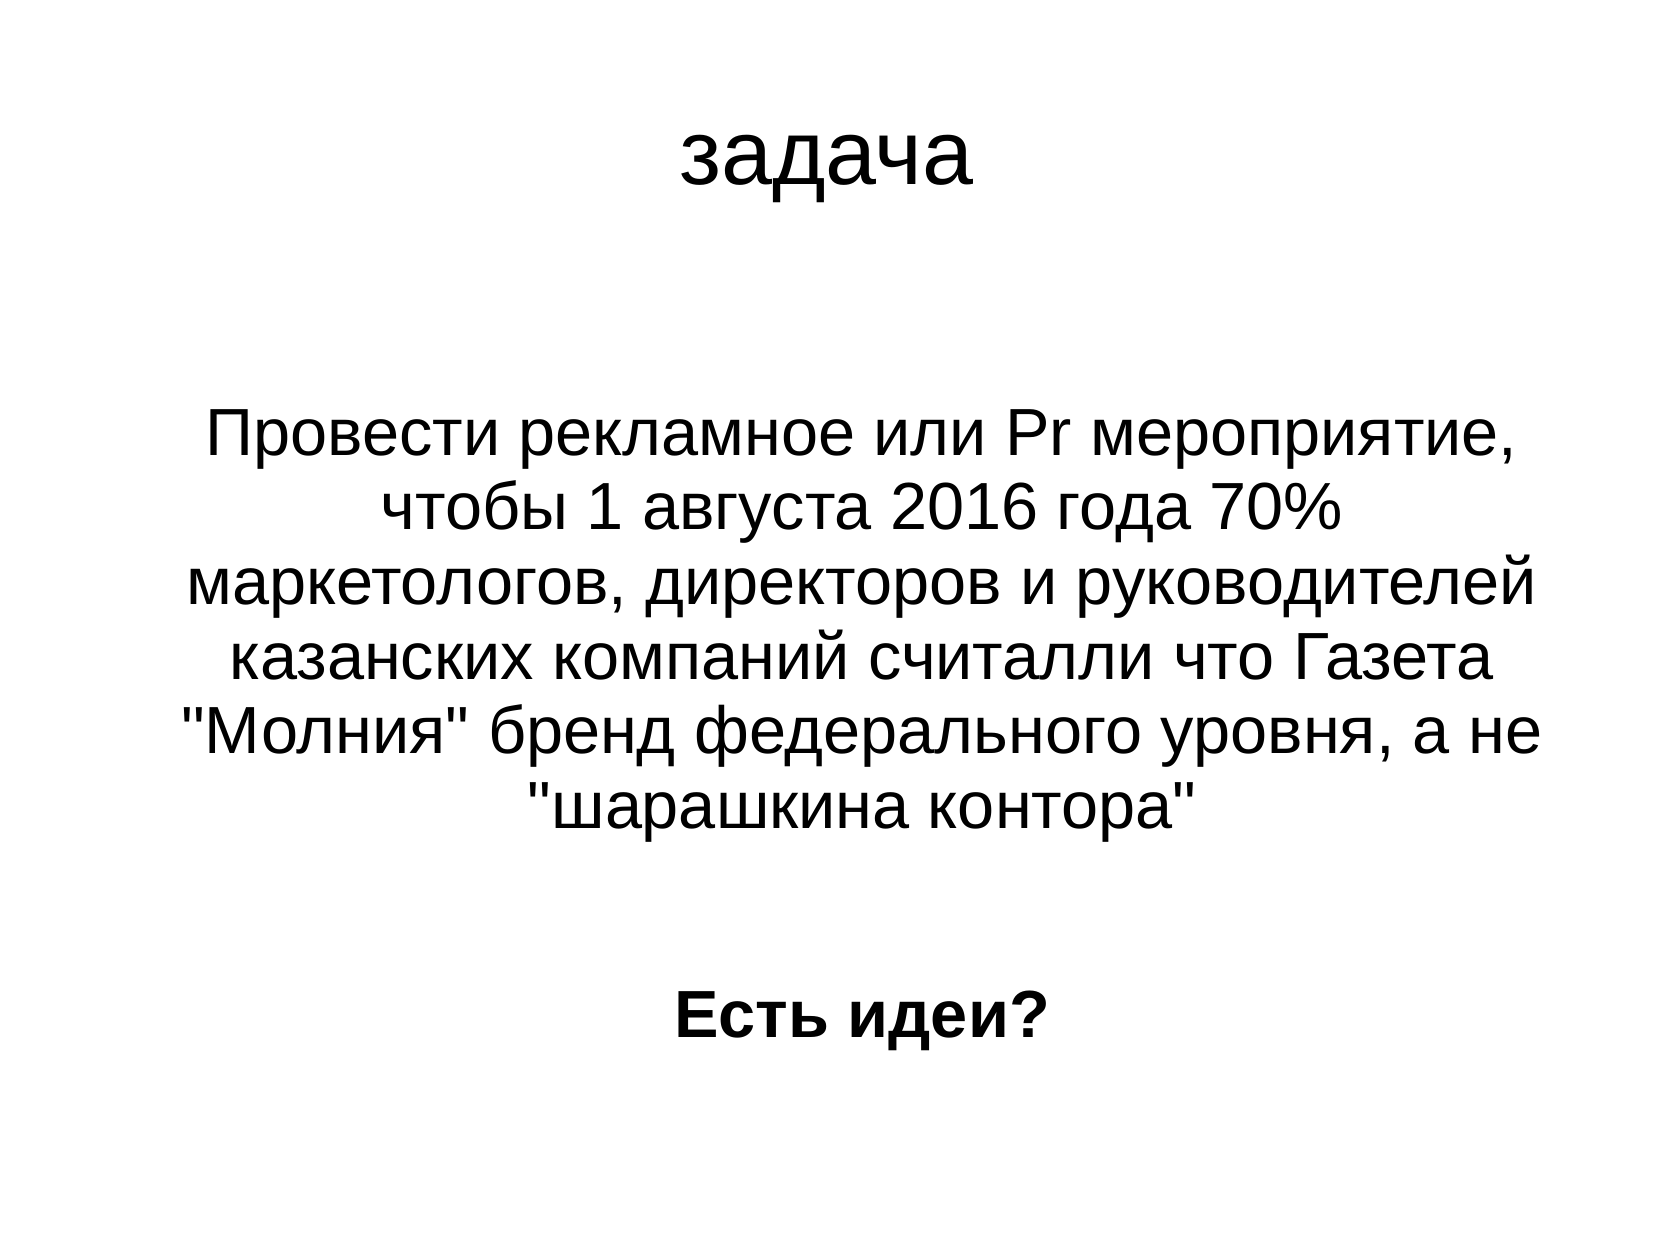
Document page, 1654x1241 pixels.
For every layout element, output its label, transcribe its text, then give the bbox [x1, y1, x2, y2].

title задача [82, 49, 1571, 257]
list Провести рекламное или Pr мероприятие, чтобы 1 августа 2016 года 70% маркетологов, директоров и руководителей казанских компаний считалли что Газета "Молния" бренд федерального уровня, а не "шарашкина контора" Есть идеи? [82, 290, 1571, 1109]
